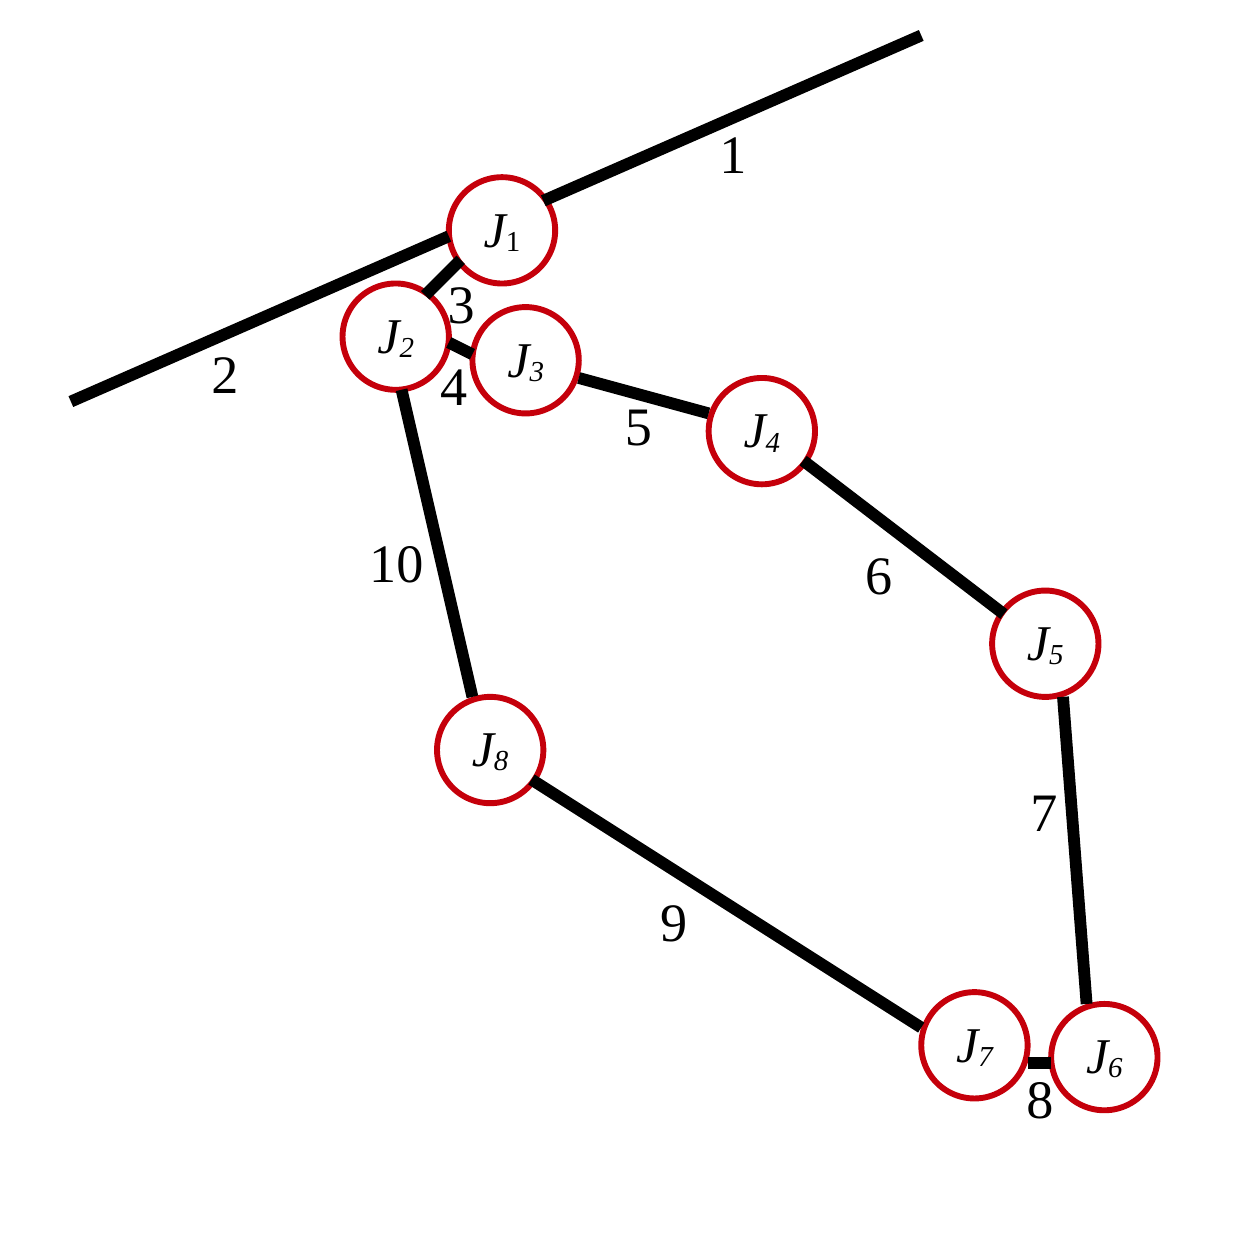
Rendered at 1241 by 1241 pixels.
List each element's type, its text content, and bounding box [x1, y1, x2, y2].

text_box 6 [850, 539, 926, 615]
text_box 10 [354, 527, 450, 603]
text_box J2 [342, 283, 448, 390]
text_box J1 [448, 177, 556, 284]
text_box 2 [196, 338, 272, 414]
text_box 7 [1015, 775, 1091, 851]
text_box J5 [992, 590, 1099, 697]
text_box 9 [645, 885, 721, 961]
text_box 3 [432, 267, 508, 343]
text_box 5 [610, 389, 686, 465]
text_box J4 [708, 377, 816, 485]
text_box 1 [704, 118, 780, 226]
text_box 8 [1011, 1062, 1087, 1139]
text_box 4 [425, 350, 501, 426]
text_box J3 [473, 307, 579, 414]
text_box J8 [437, 696, 544, 804]
text_box J6 [1051, 1003, 1158, 1111]
text_box J7 [921, 992, 1028, 1099]
